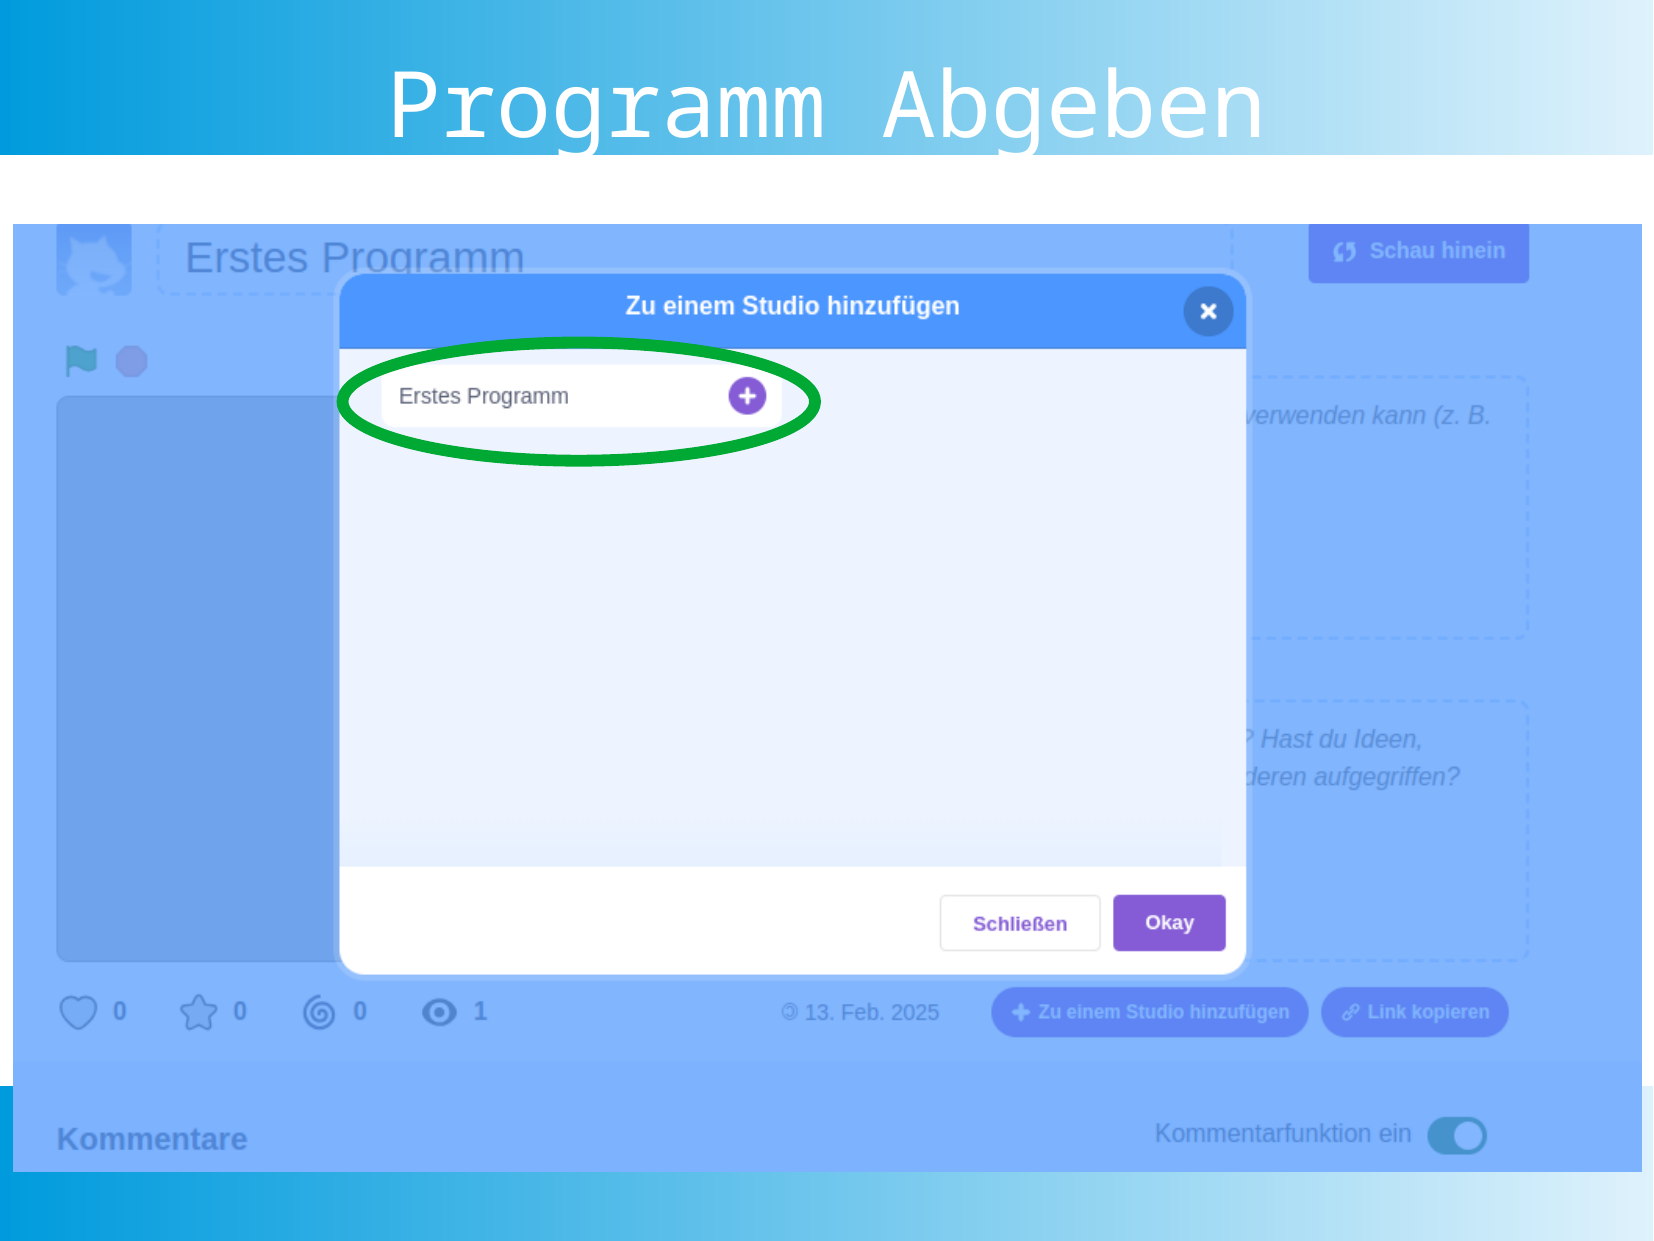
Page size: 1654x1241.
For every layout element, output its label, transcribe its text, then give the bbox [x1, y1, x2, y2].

title Programm Abgeben [82, 40, 1571, 163]
picture [13, 224, 1642, 1241]
